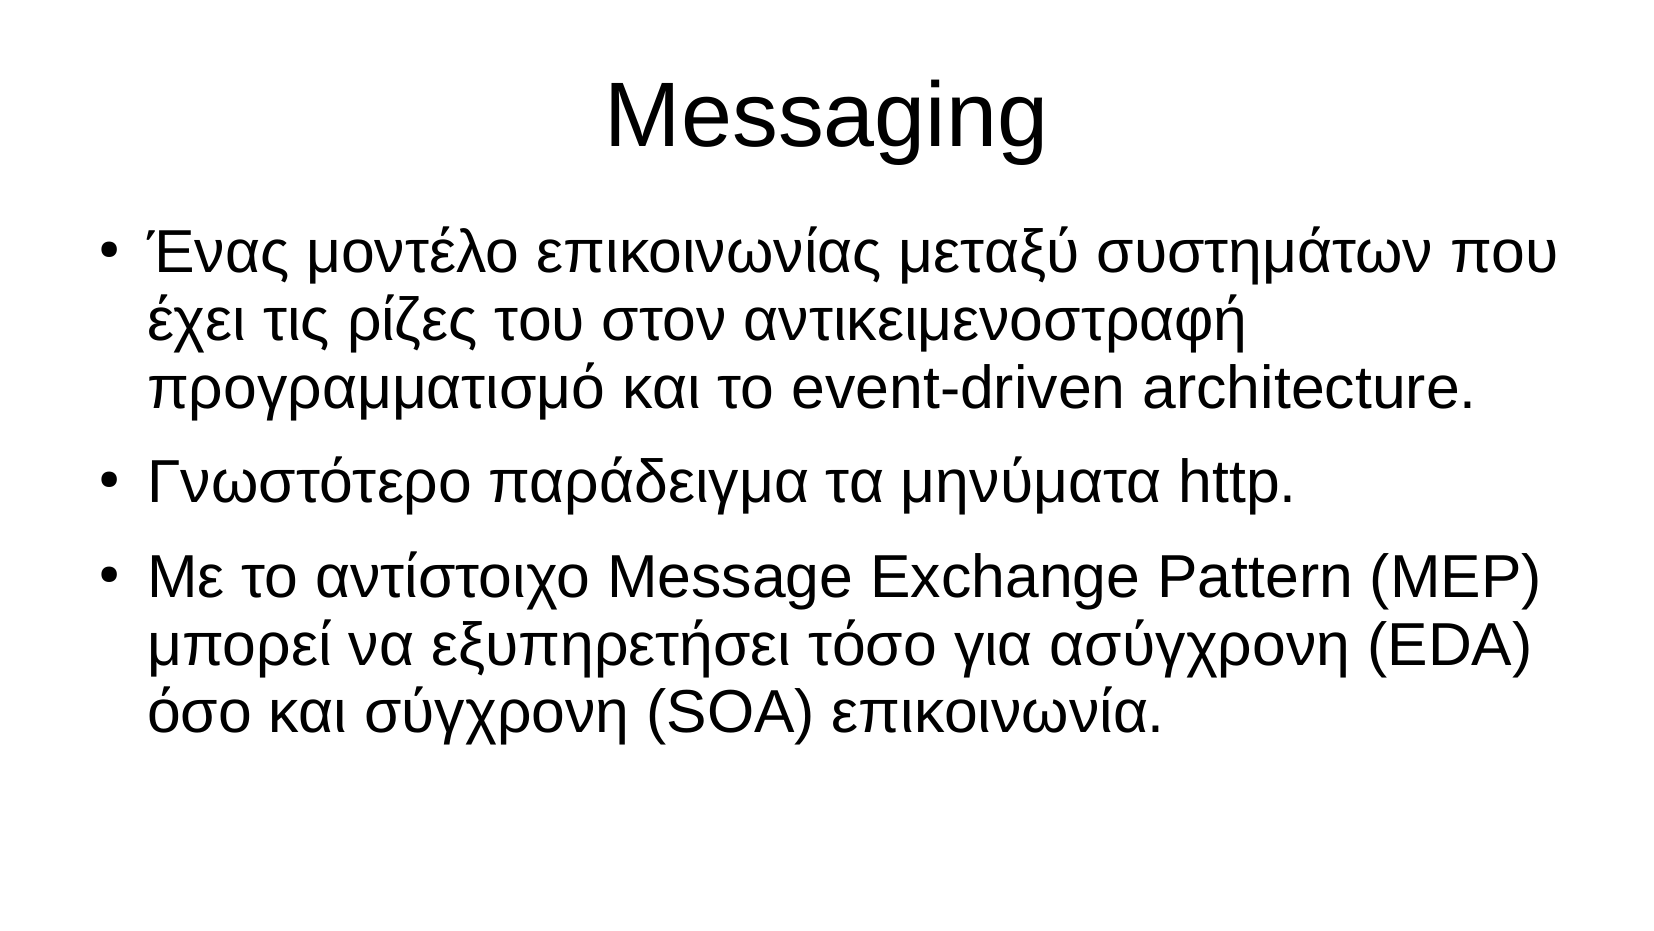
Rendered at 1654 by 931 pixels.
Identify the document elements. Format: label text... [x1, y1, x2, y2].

list Ένας μοντέλο επικοινωνίας μεταξύ συστημάτων που έχει τις ρίζες του στον αντικειμενοστραφή προγραμματισμό και το event-driven architecture. Γνωστότερο παράδειγμα τα μηνύματα http. Με το αντίστοιχο Message Exchange Pattern (MEP) μπορεί να εξυπηρετήσει τόσο για ασύγχρονη (EDA) όσο και σύγχρονη (SOA) επικοινωνία. [82, 217, 1571, 758]
title Messaging [82, 37, 1571, 193]
